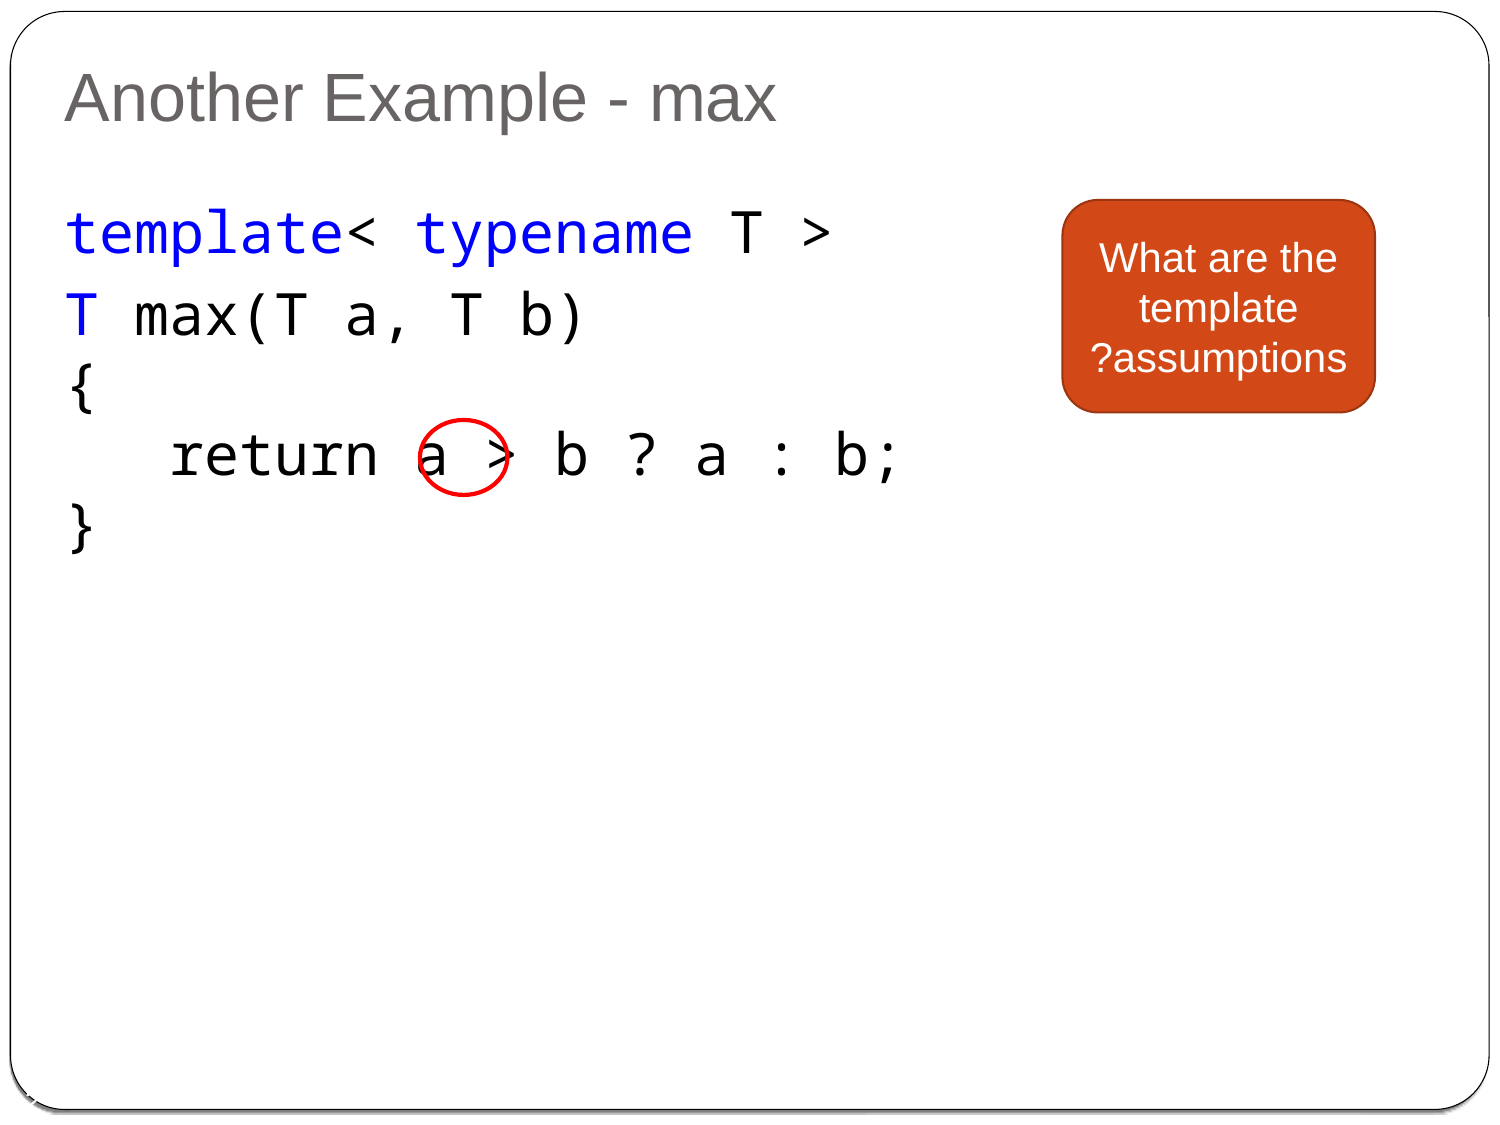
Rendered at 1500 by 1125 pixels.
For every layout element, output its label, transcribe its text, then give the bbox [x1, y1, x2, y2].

text_box What are the template assumptions? [1062, 199, 1375, 413]
list template< typename T > T max(T a, T b) { return a > b ? a : b; } [50, 187, 1450, 1125]
slide_number <number> [0, 1074, 50, 1125]
title Another Example - max [50, 45, 1450, 150]
